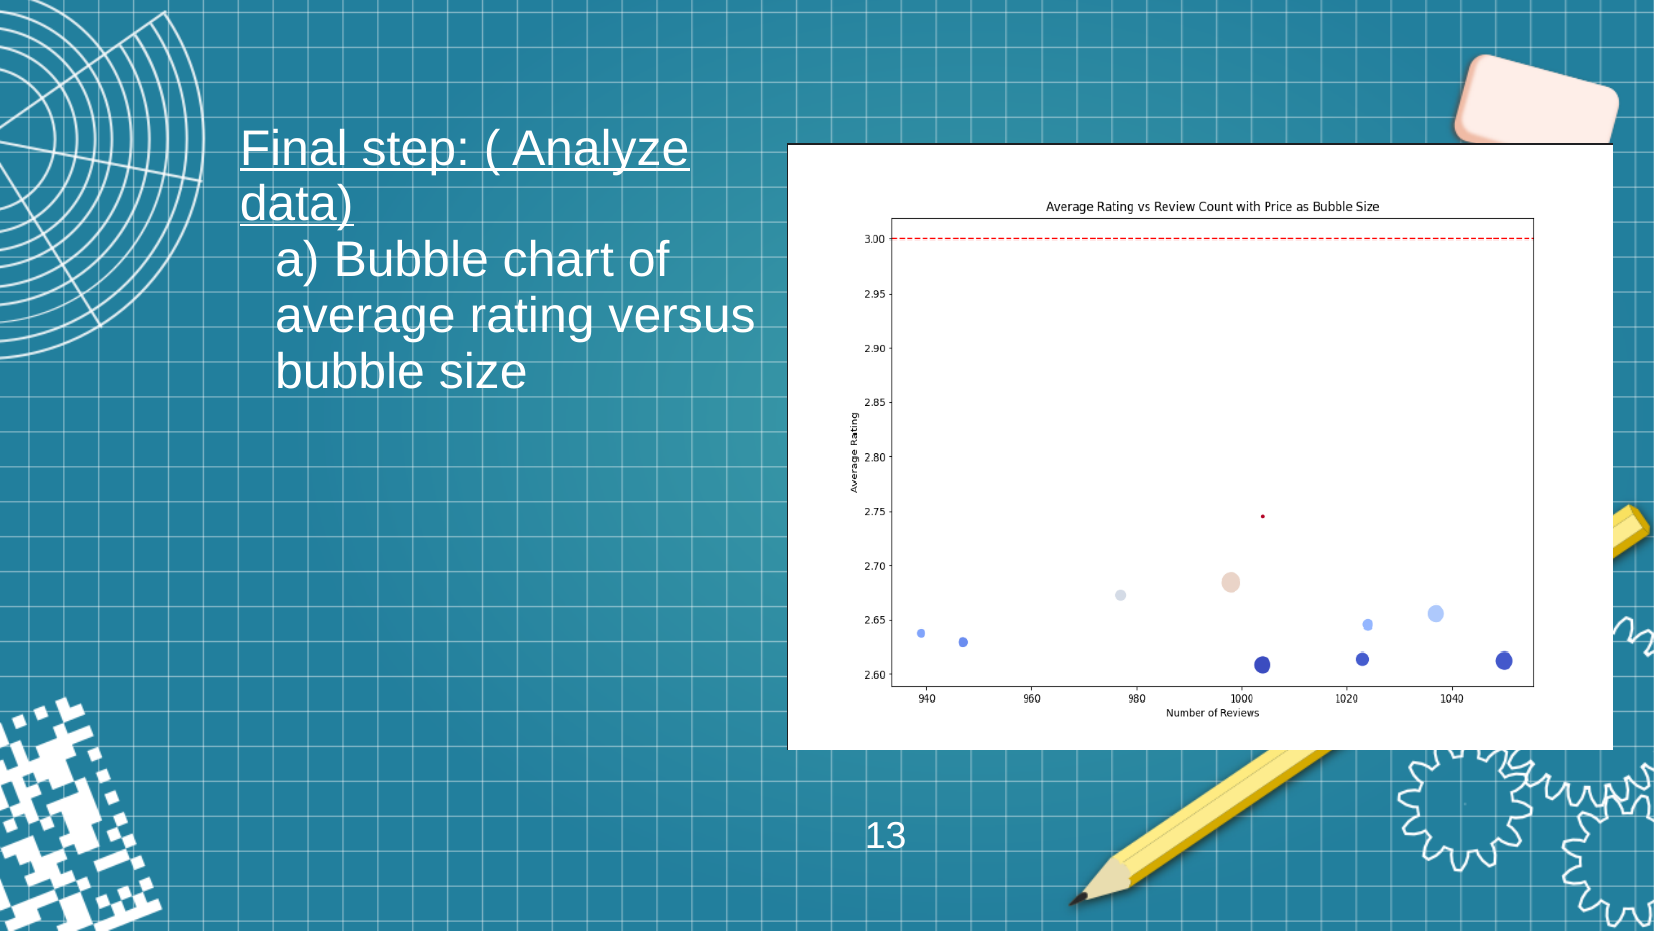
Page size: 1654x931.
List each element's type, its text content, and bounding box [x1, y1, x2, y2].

picture [0, 0, 1654, 931]
text_box Final step: ( Analyze data) a) Bubble chart of average rating versus bubble size [225, 112, 808, 788]
text_box <number> [750, 806, 1022, 863]
